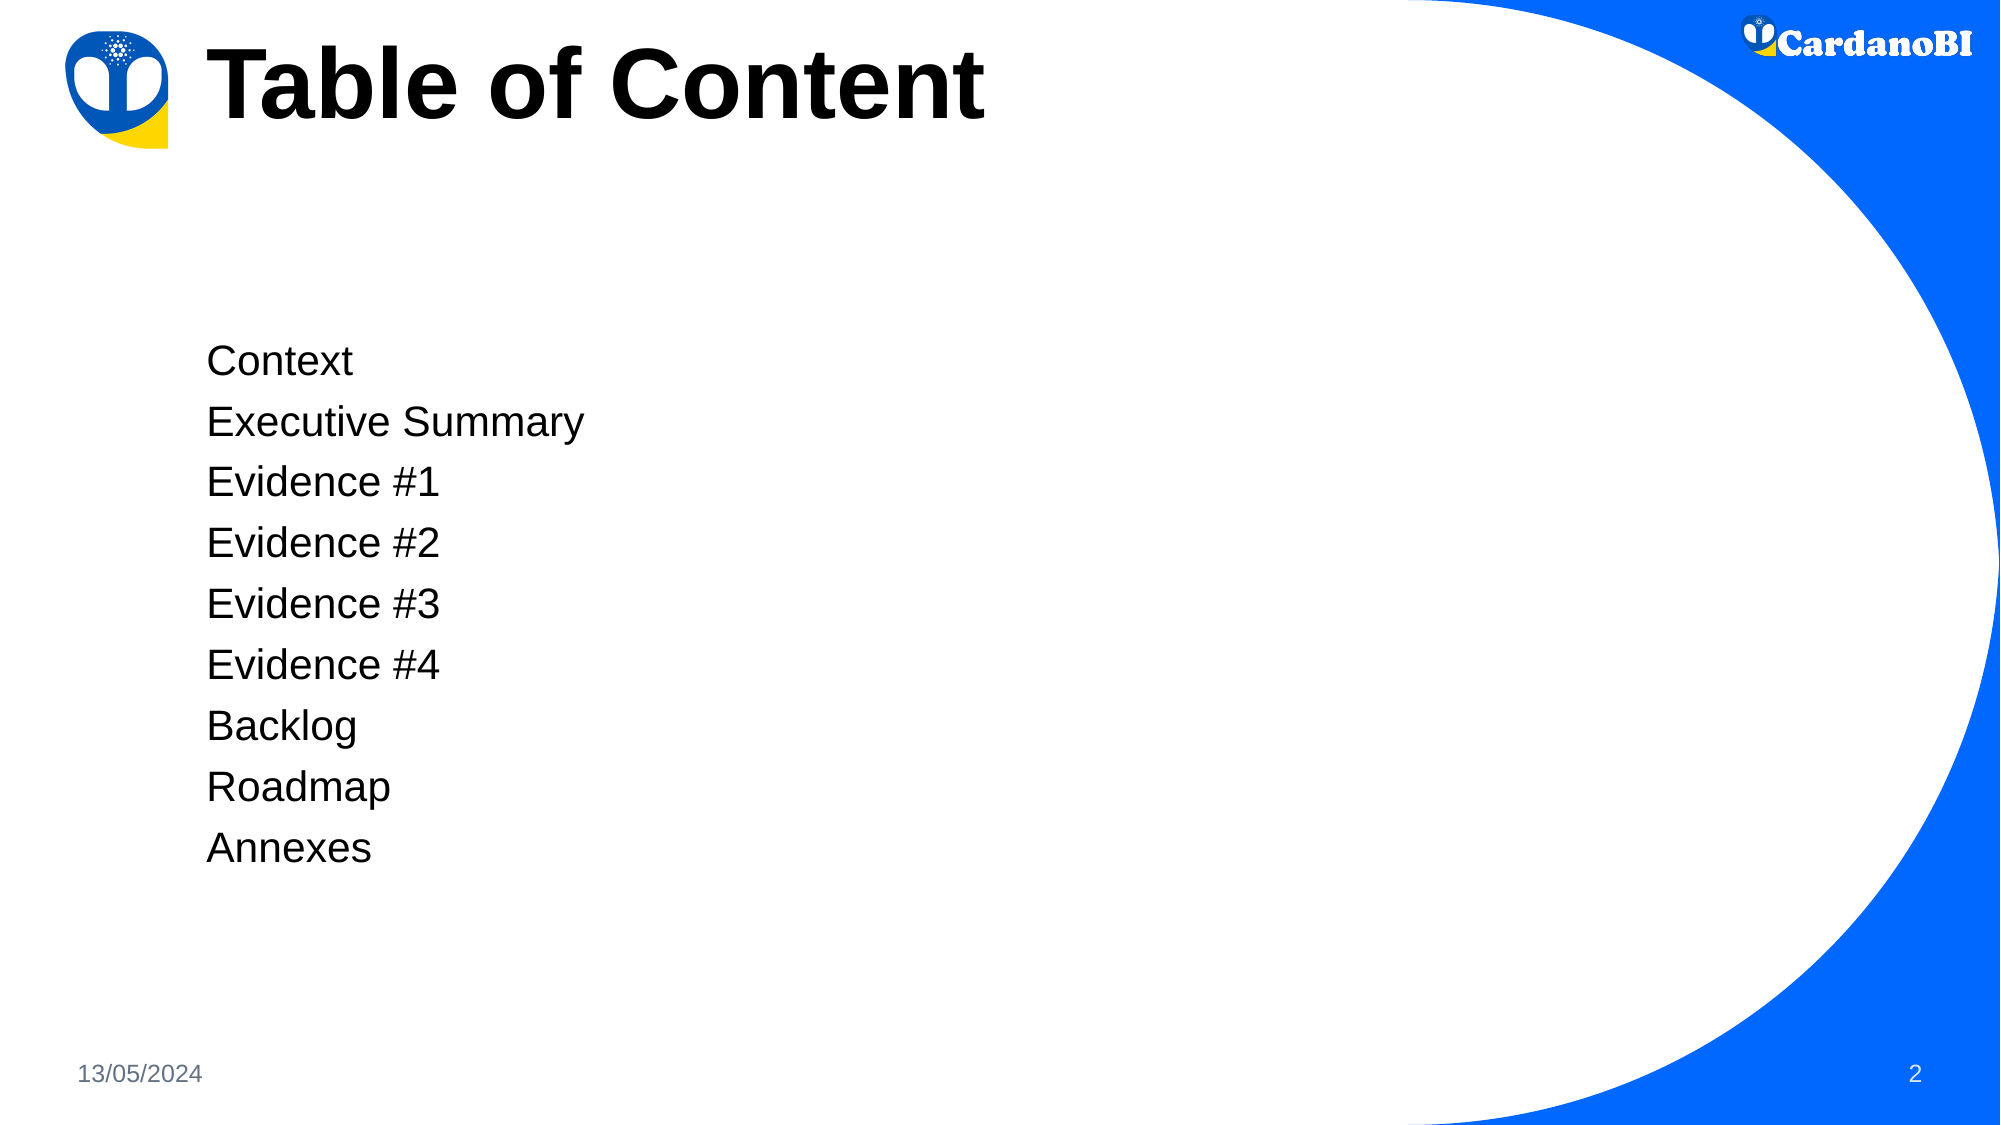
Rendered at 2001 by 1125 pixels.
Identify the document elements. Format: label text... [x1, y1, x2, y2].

list Context Executive Summary Evidence #1 Evidence #2 Evidence #3 Evidence #4 Backlog Roadmap Annexes [191, 330, 1796, 884]
title Table of Content [191, 31, 1796, 148]
picture [27, 0, 206, 190]
slide_number 1 [1665, 1042, 1938, 1103]
slide_number 13/05/2024 [62, 1042, 513, 1103]
picture [1741, 15, 1973, 65]
